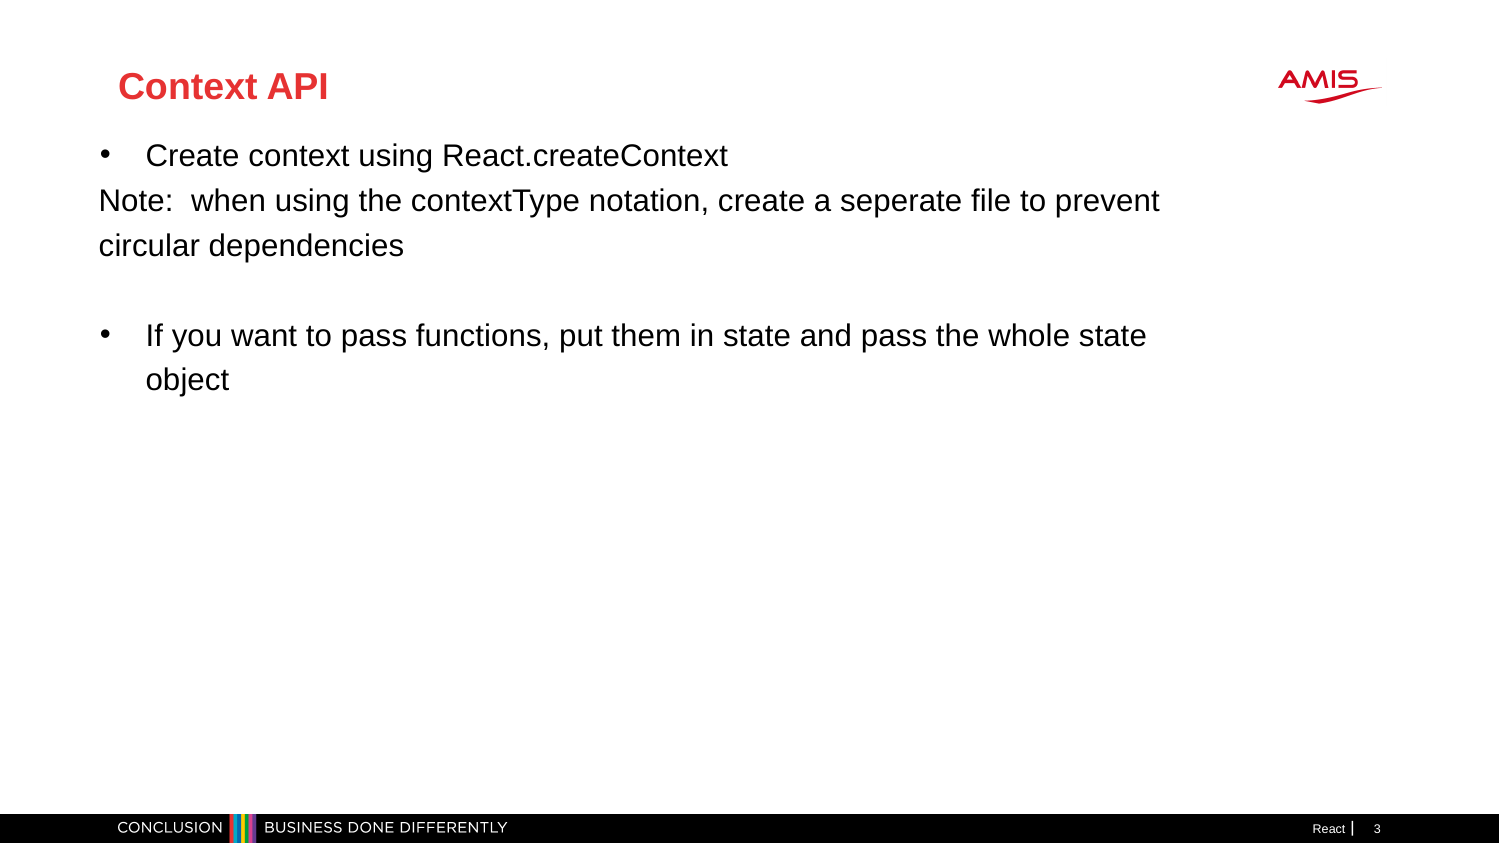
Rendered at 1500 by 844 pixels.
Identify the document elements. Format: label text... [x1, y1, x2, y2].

text_box Create context using React.createContext Note: when using the contextType notation, create a seperate file to prevent circular dependencies If you want to pass functions, put them in state and pass the whole state object [98, 82, 1185, 720]
text_box React [814, 820, 1346, 838]
picture [239, 814, 1499, 843]
picture [1204, 58, 1387, 106]
text_box <number> [1358, 820, 1381, 838]
text_box Context API [118, 47, 1204, 129]
picture [0, 814, 236, 843]
